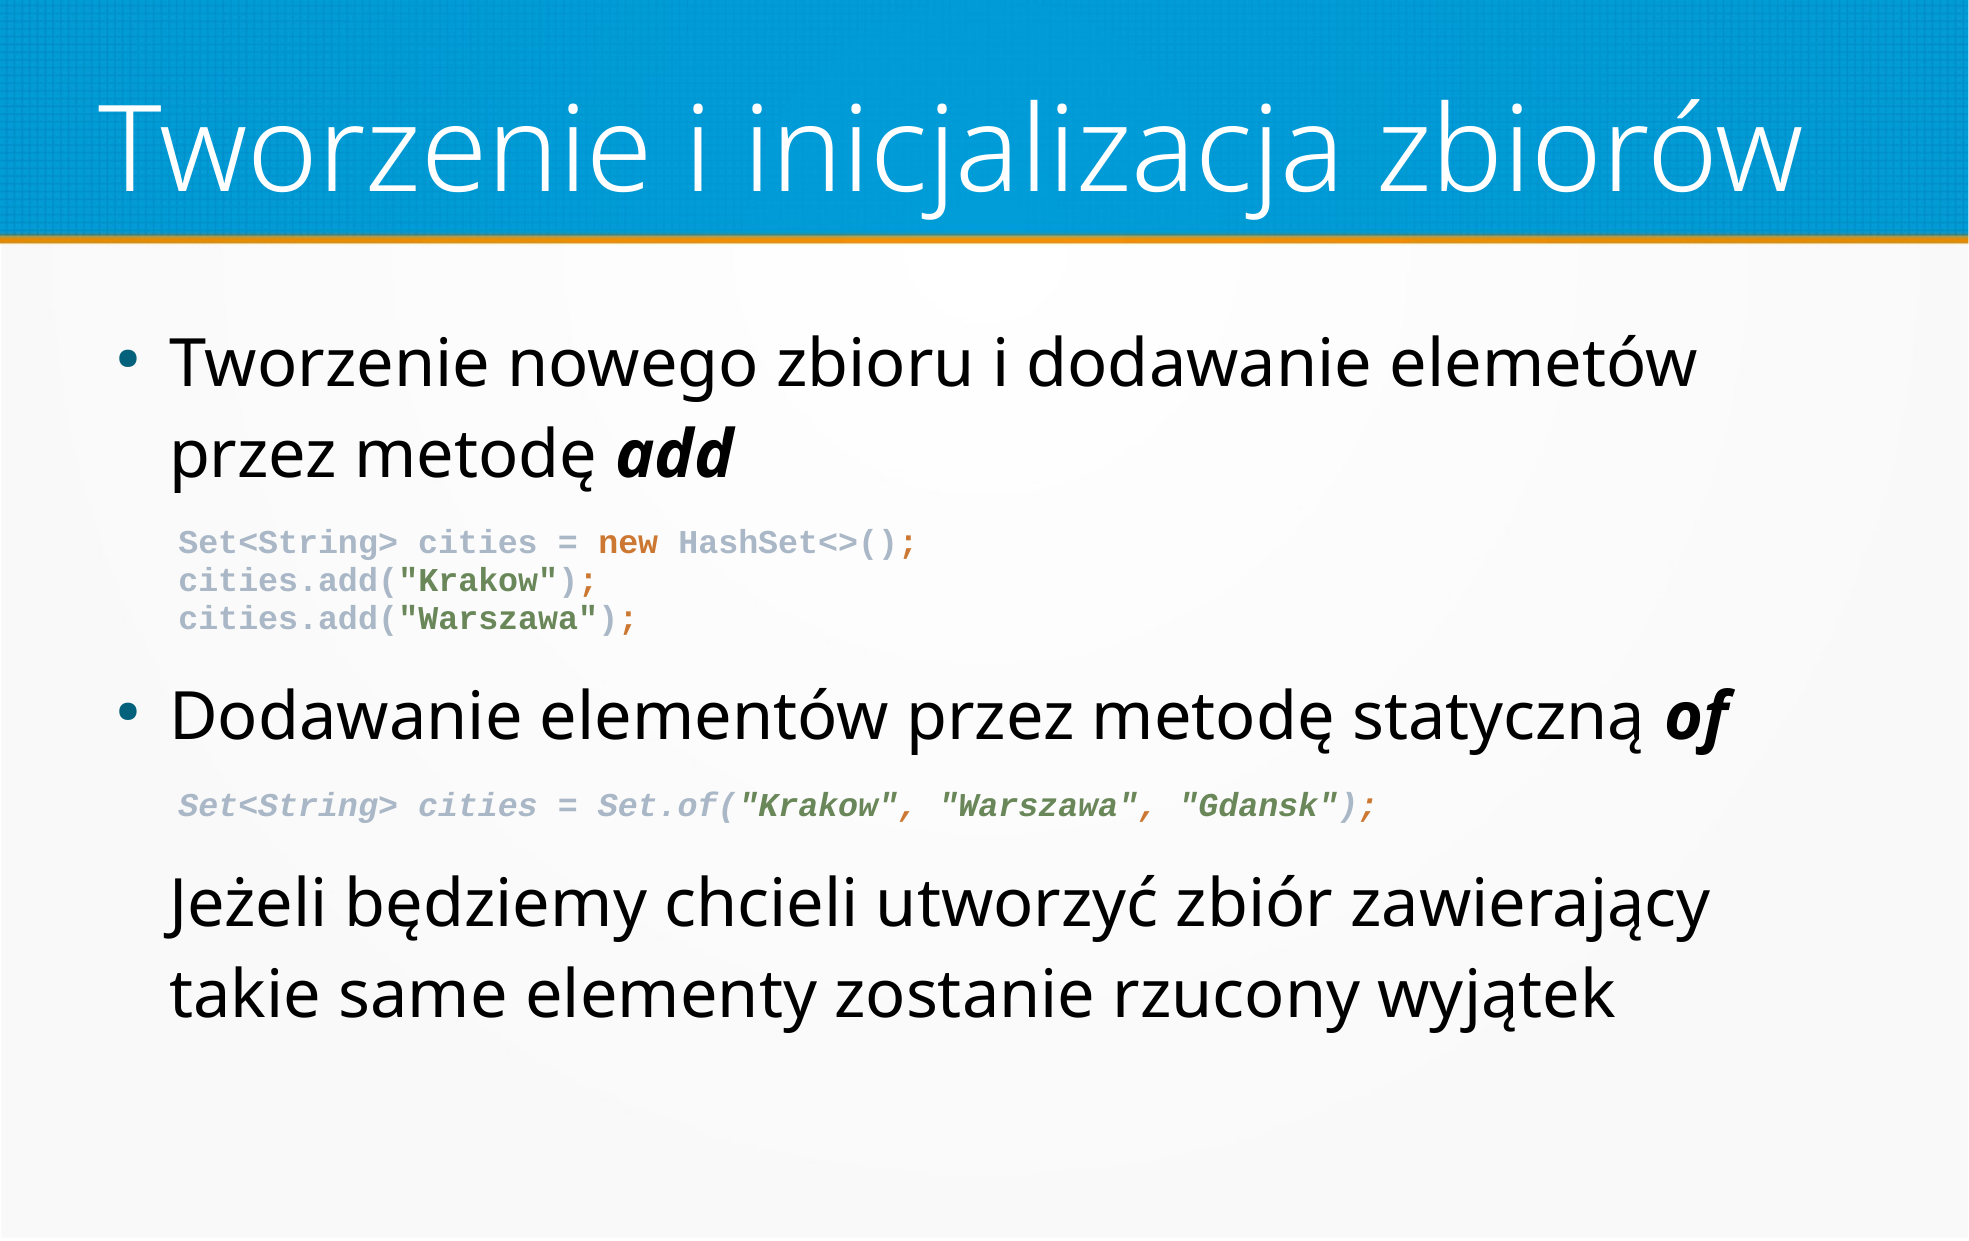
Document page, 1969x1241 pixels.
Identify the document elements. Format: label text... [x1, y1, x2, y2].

picture [0, 233, 1969, 1241]
title Tworzenie i inicjalizacja zbiorów [98, 19, 1870, 227]
list Tworzenie nowego zbioru i dodawanie elemetów przez metodę add Set<String> cities = new HashSet<>(); cities.add("Krakow"); cities.add("Warszawa"); Dodawanie elementów przez metodę statyczną of Set<String> cities = Set.of("Krakow", "Warszawa", "Gdansk"); Jeżeli będziemy chcieli utworzyć zbiór zawierający takie same elementy zostanie rzucony wyjątek [98, 315, 1861, 1081]
